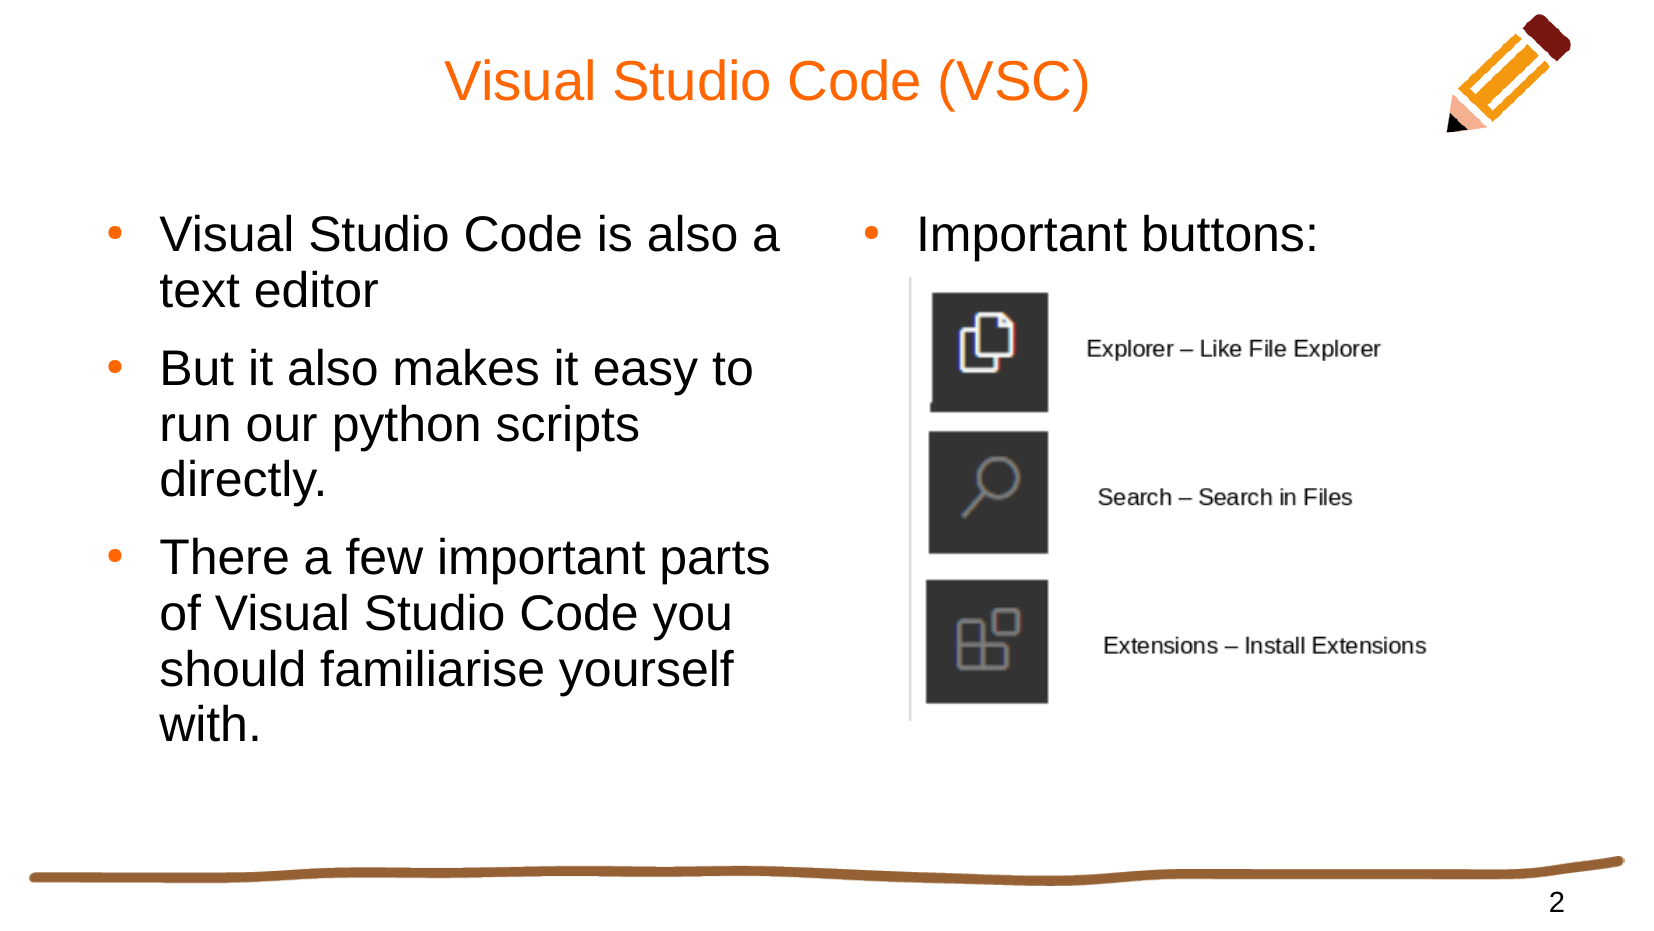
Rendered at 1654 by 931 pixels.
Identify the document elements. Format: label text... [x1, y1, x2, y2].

list Important buttons: [845, 206, 1566, 857]
list Visual Studio Code is also a text editor But it also makes it easy to run our python scripts directly. There a few important parts of Visual Studio Code you should familiarise yourself with. [88, 206, 809, 857]
picture [29, 856, 1625, 886]
picture [909, 277, 1506, 721]
title Visual Studio Code (VSC) [88, 29, 1447, 133]
picture [1446, 14, 1571, 133]
